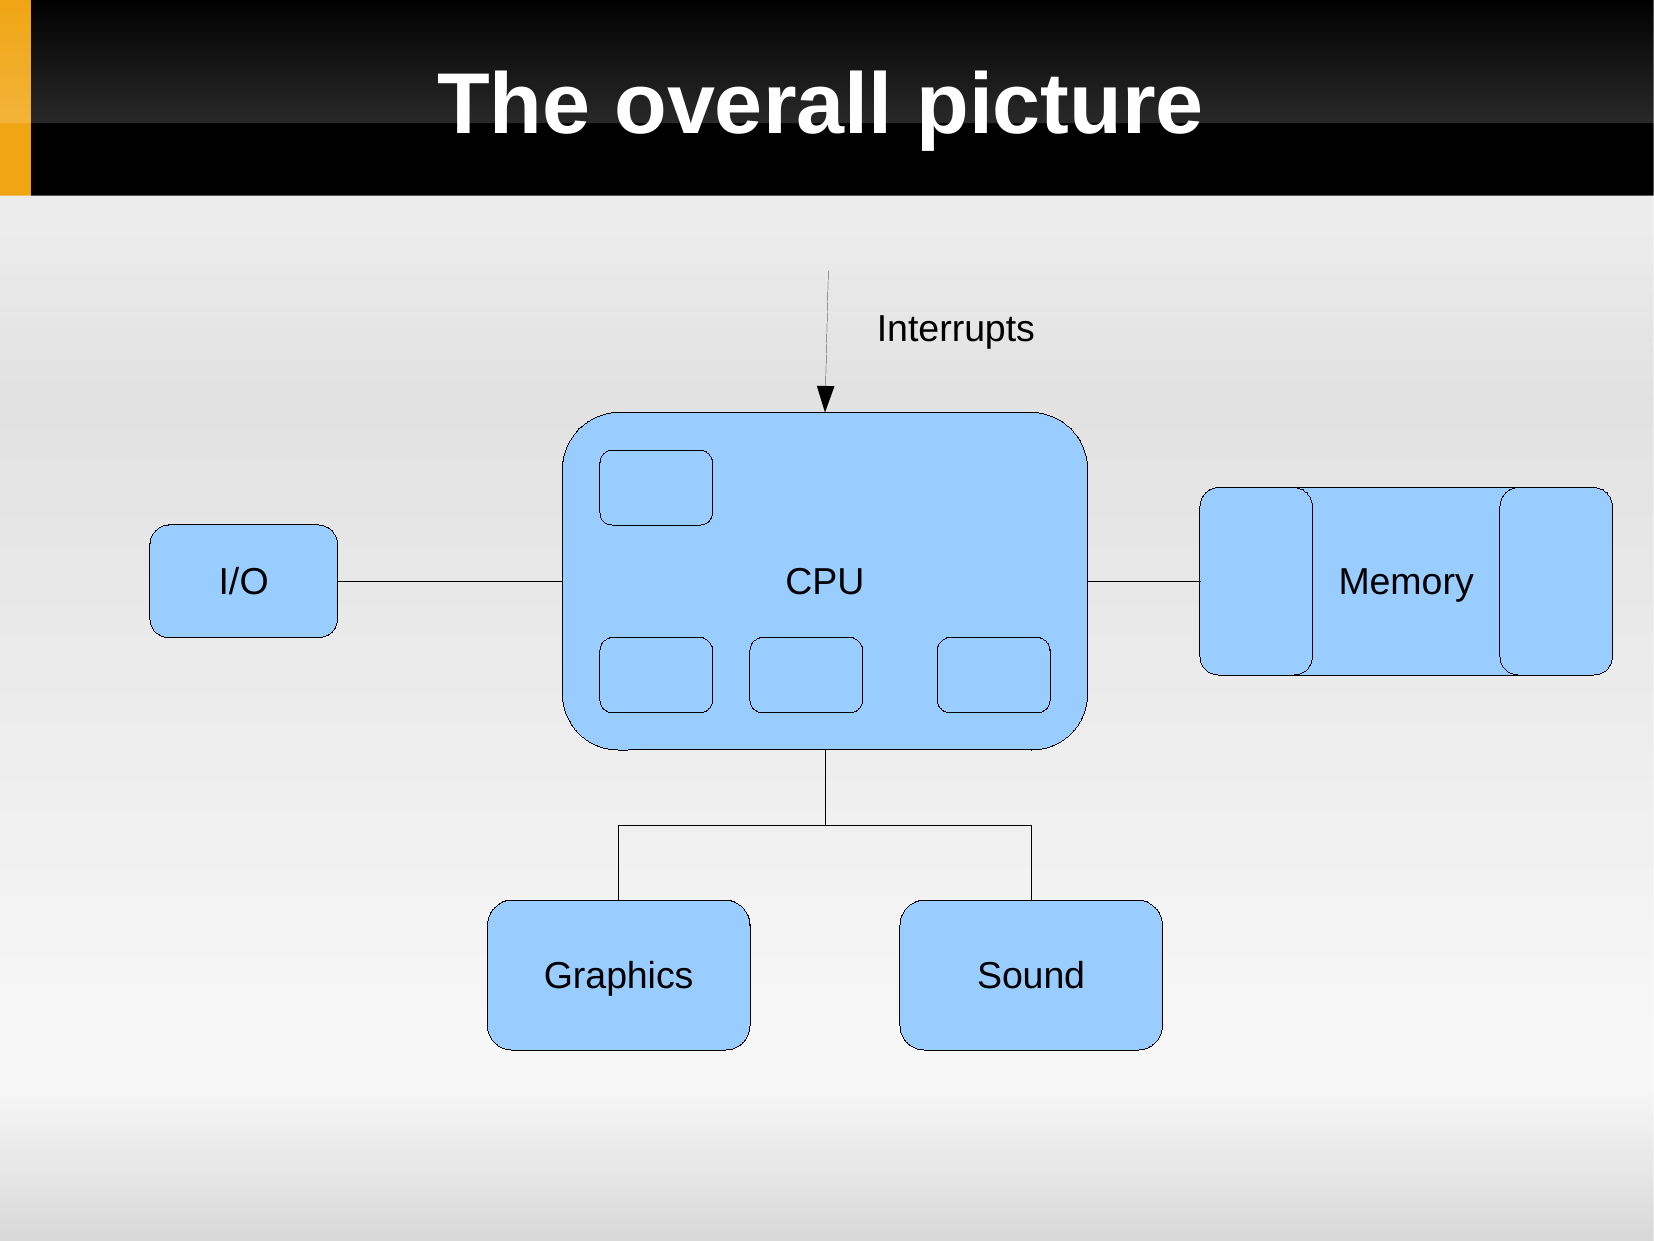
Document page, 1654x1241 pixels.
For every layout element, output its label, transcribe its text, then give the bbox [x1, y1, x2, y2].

text_box [937, 637, 1051, 713]
text_box I/O [149, 524, 338, 638]
text_box [1499, 487, 1613, 676]
text_box [1199, 487, 1313, 676]
text_box Interrupts [862, 300, 1051, 357]
text_box [749, 637, 863, 713]
text_box CPU [562, 412, 1088, 751]
text_box Sound [899, 900, 1163, 1051]
text_box [599, 450, 713, 526]
picture [0, 0, 1654, 1241]
text_box Memory [1294, 487, 1518, 676]
text_box Graphics [487, 900, 751, 1051]
text_box [599, 637, 713, 713]
title The overall picture [76, 0, 1565, 208]
